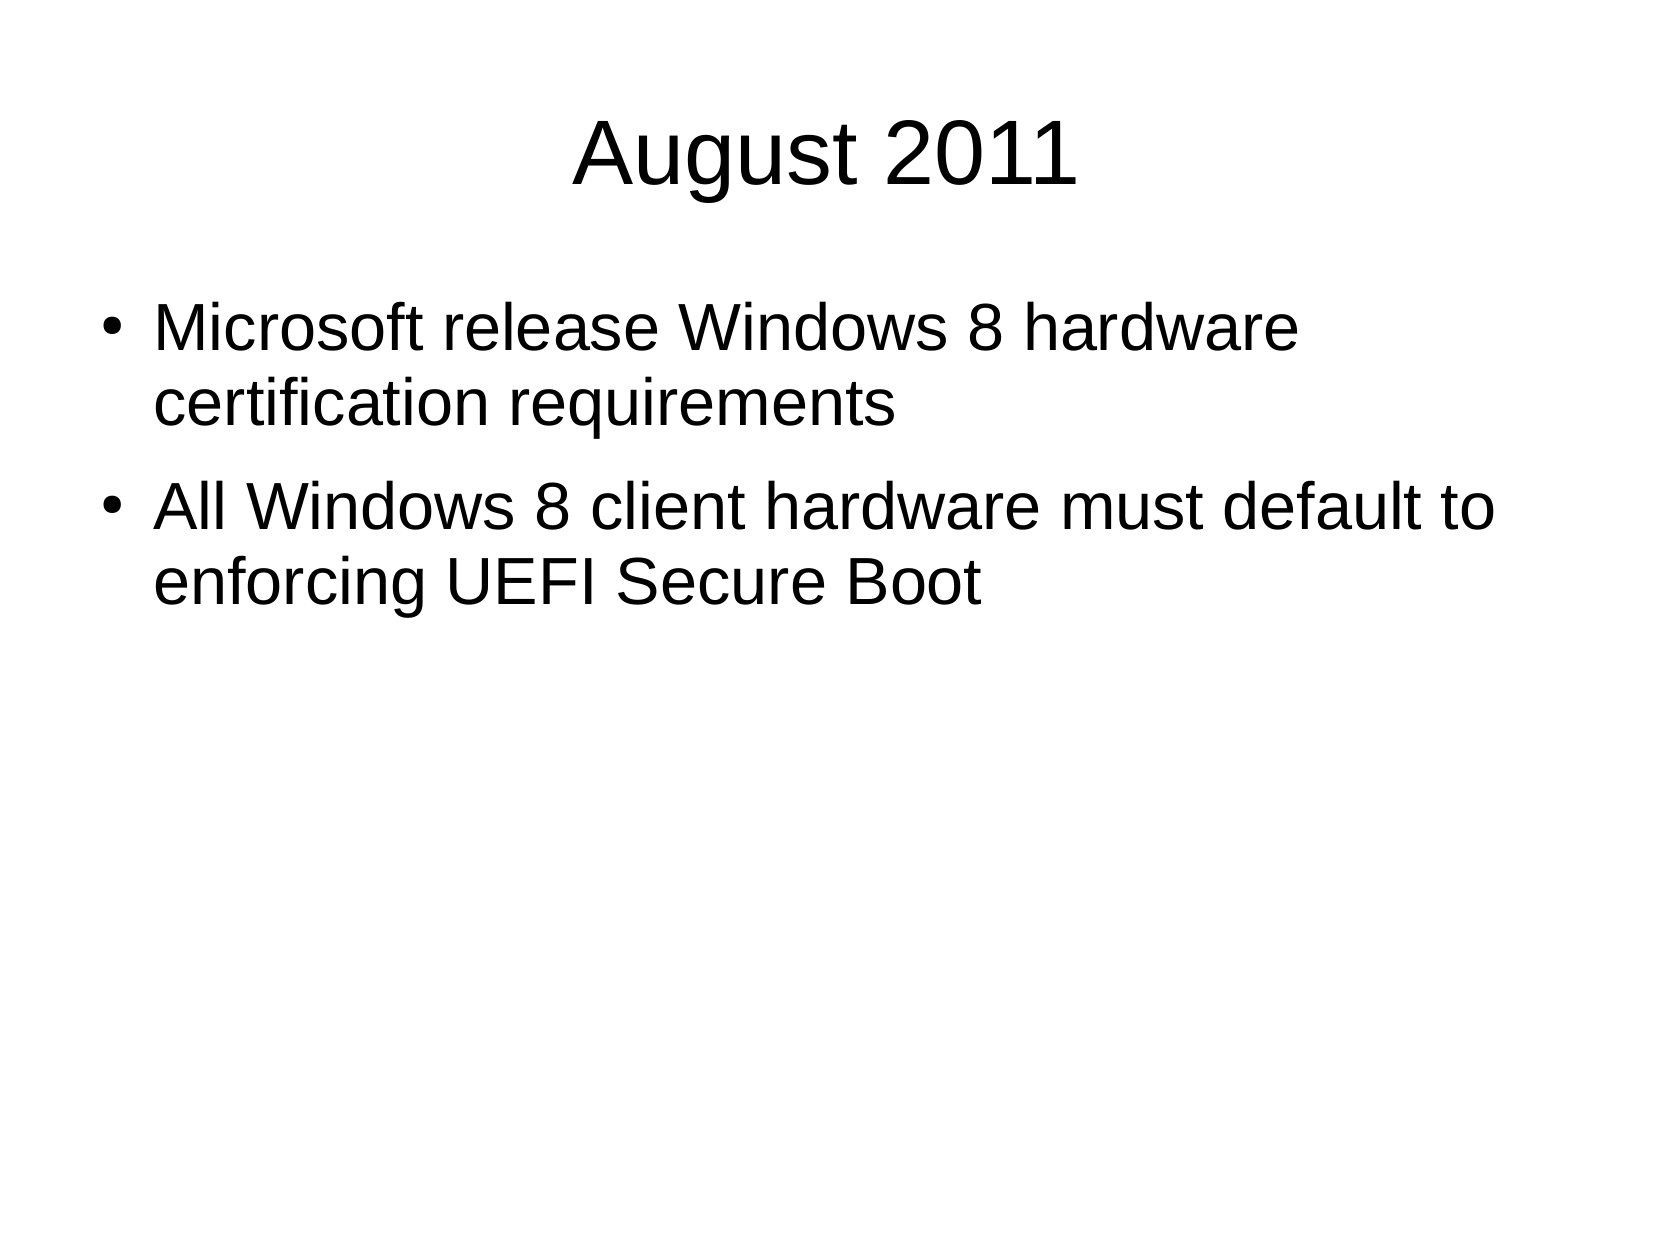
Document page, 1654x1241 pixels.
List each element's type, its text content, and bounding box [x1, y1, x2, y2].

list Microsoft release Windows 8 hardware certification requirements All Windows 8 client hardware must default to enforcing UEFI Secure Boot [82, 290, 1538, 1010]
title August 2011 [82, 49, 1571, 257]
